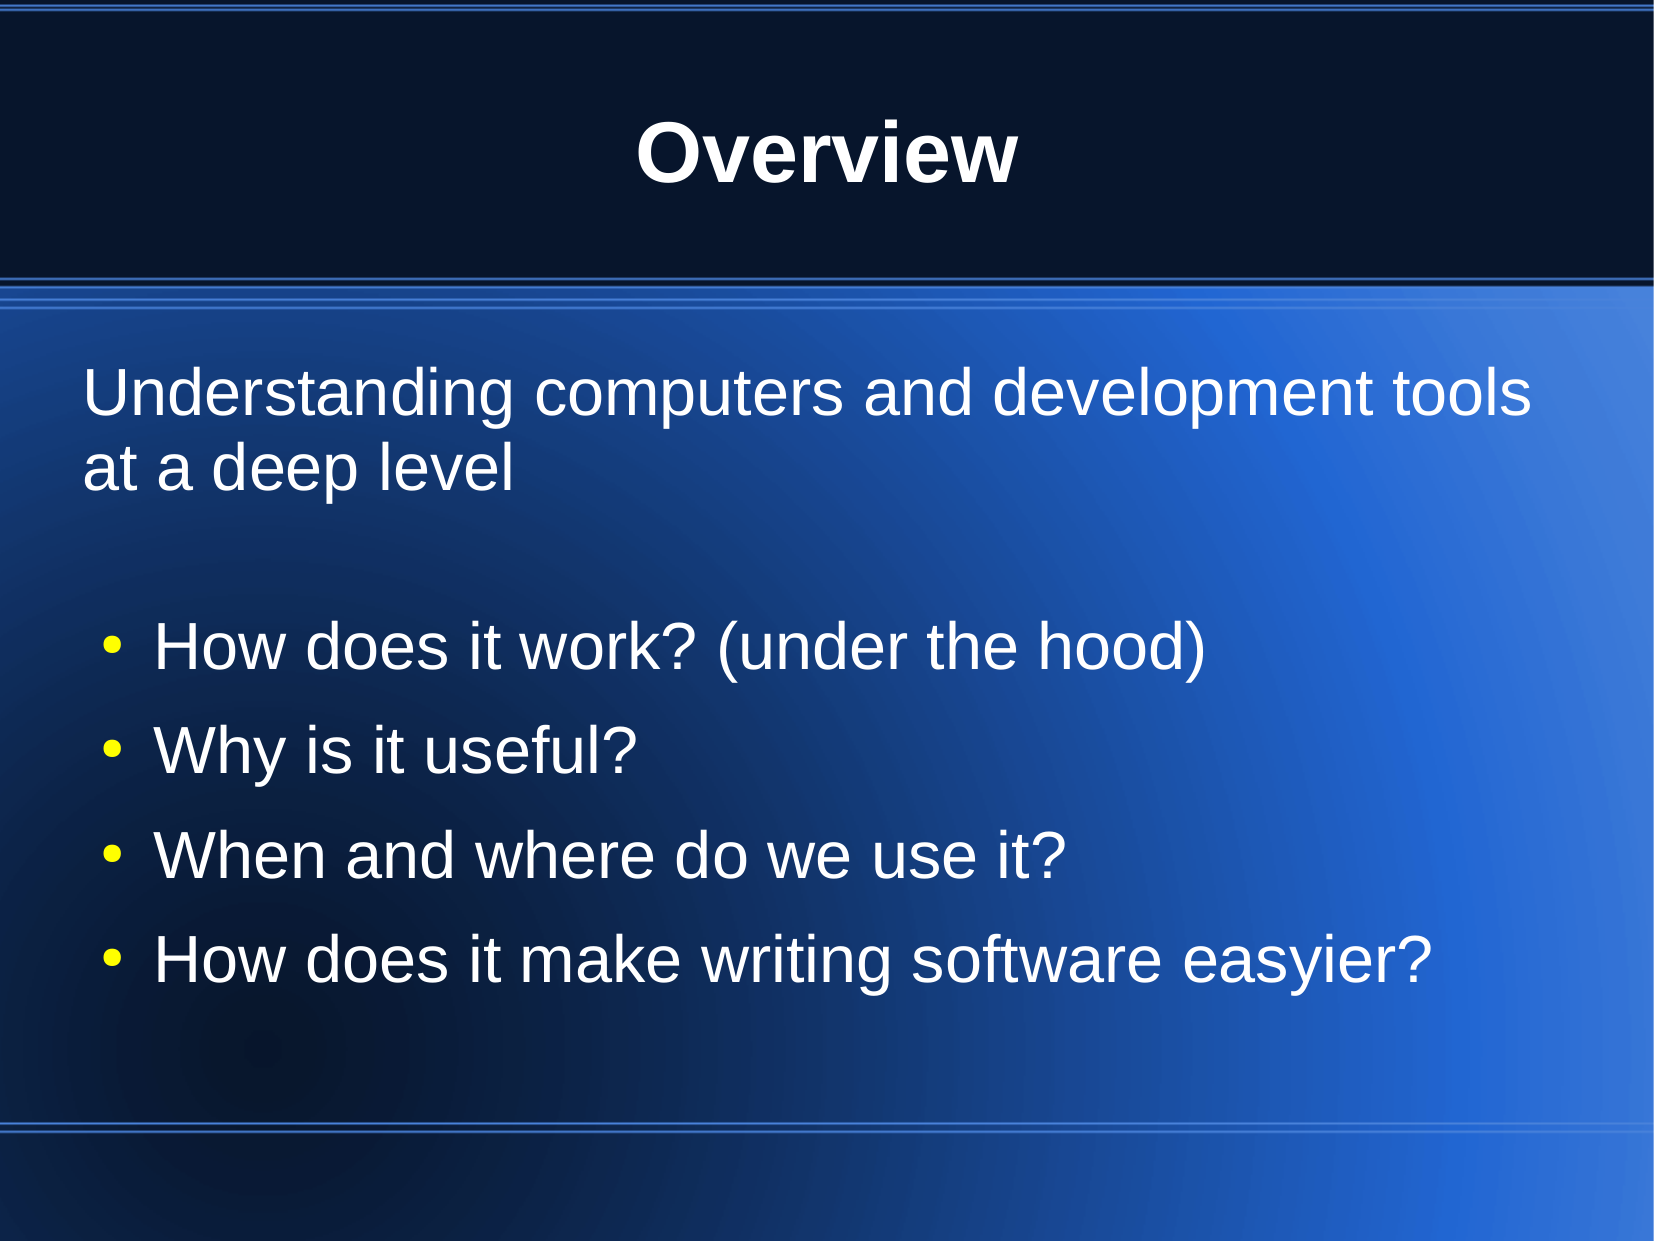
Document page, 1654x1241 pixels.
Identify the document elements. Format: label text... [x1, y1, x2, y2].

title Overview [82, 49, 1571, 257]
picture [0, 0, 1654, 1241]
list Understanding computers and development tools at a deep level How does it work? (under the hood) Why is it useful? When and where do we use it? How does it make writing software easyier? [82, 355, 1571, 1058]
